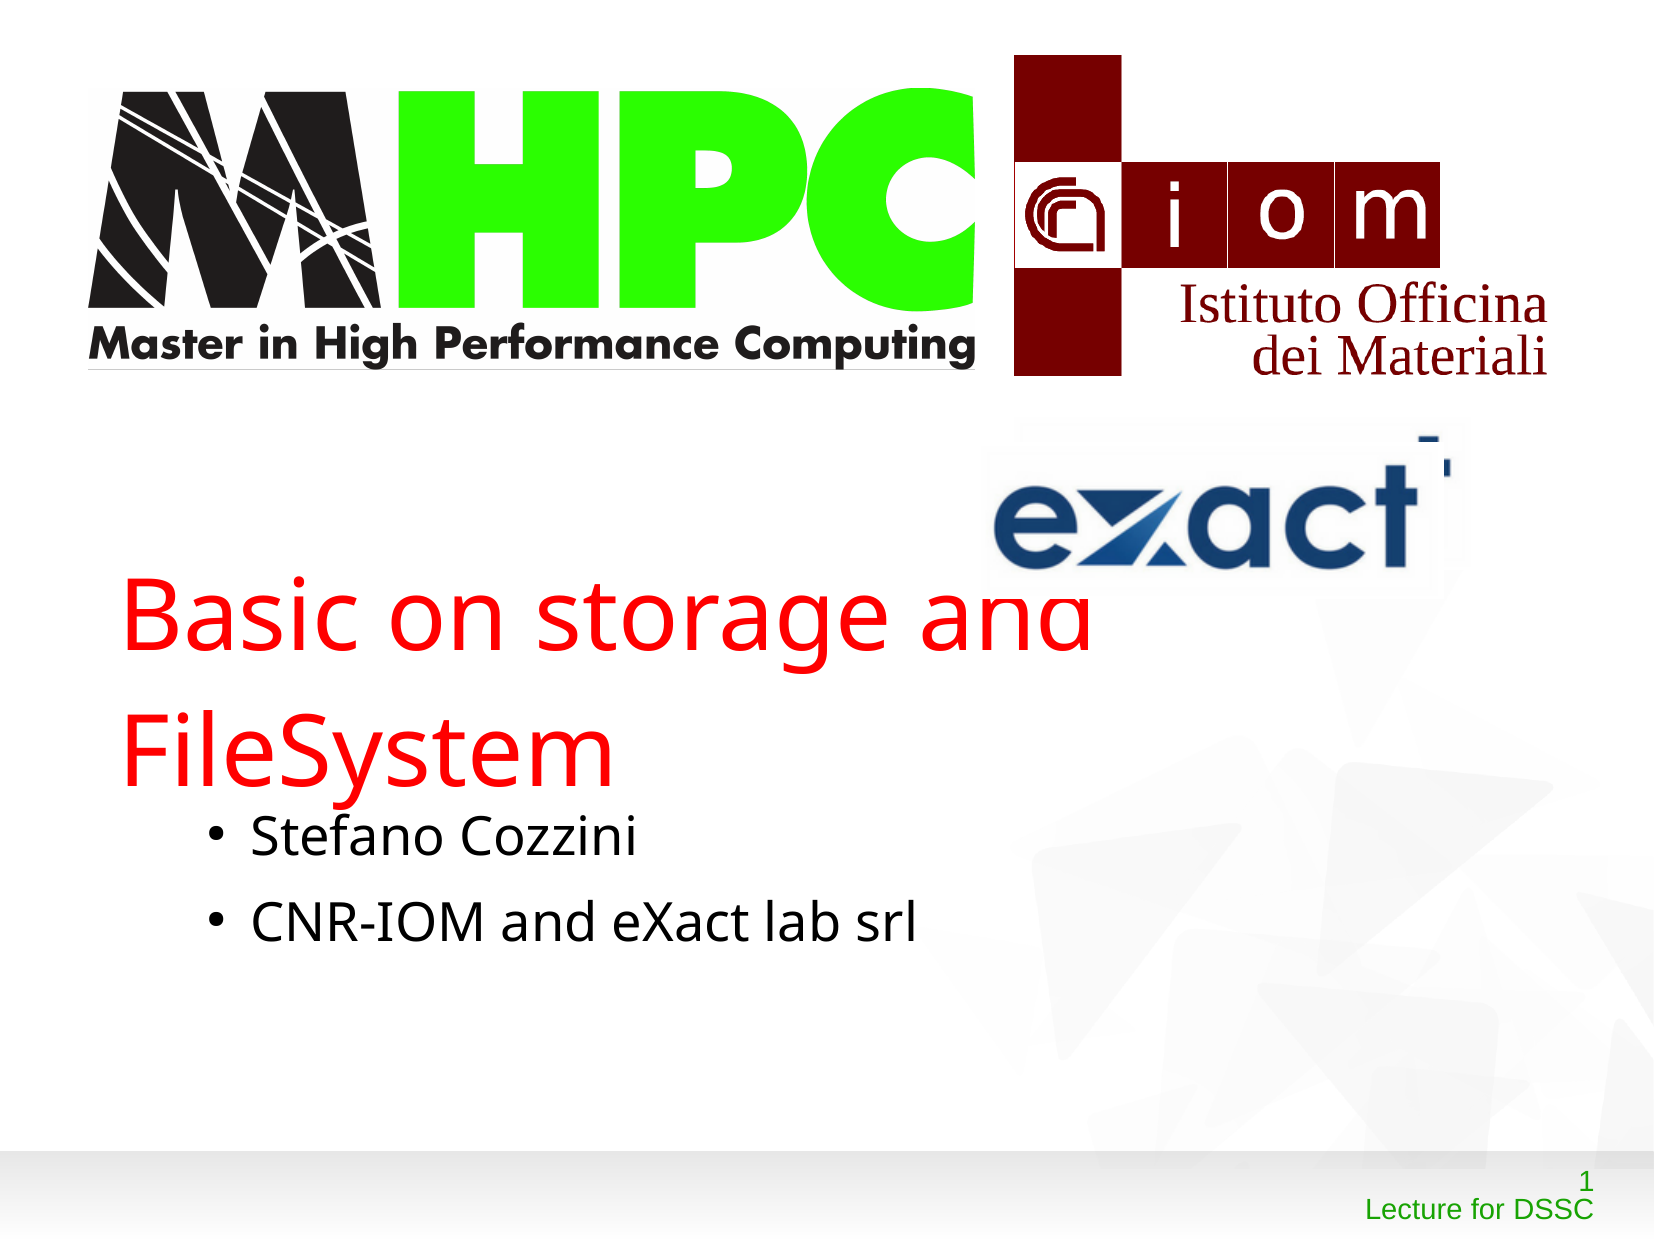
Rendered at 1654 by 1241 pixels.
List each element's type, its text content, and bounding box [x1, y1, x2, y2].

list Stefano Cozzini CNR-IOM and eXact lab srl [206, 797, 1388, 1063]
picture [88, 88, 975, 370]
picture [915, 413, 1654, 1169]
picture [1003, 29, 1559, 384]
title Basic on storage and FileSystem [118, 557, 1571, 802]
